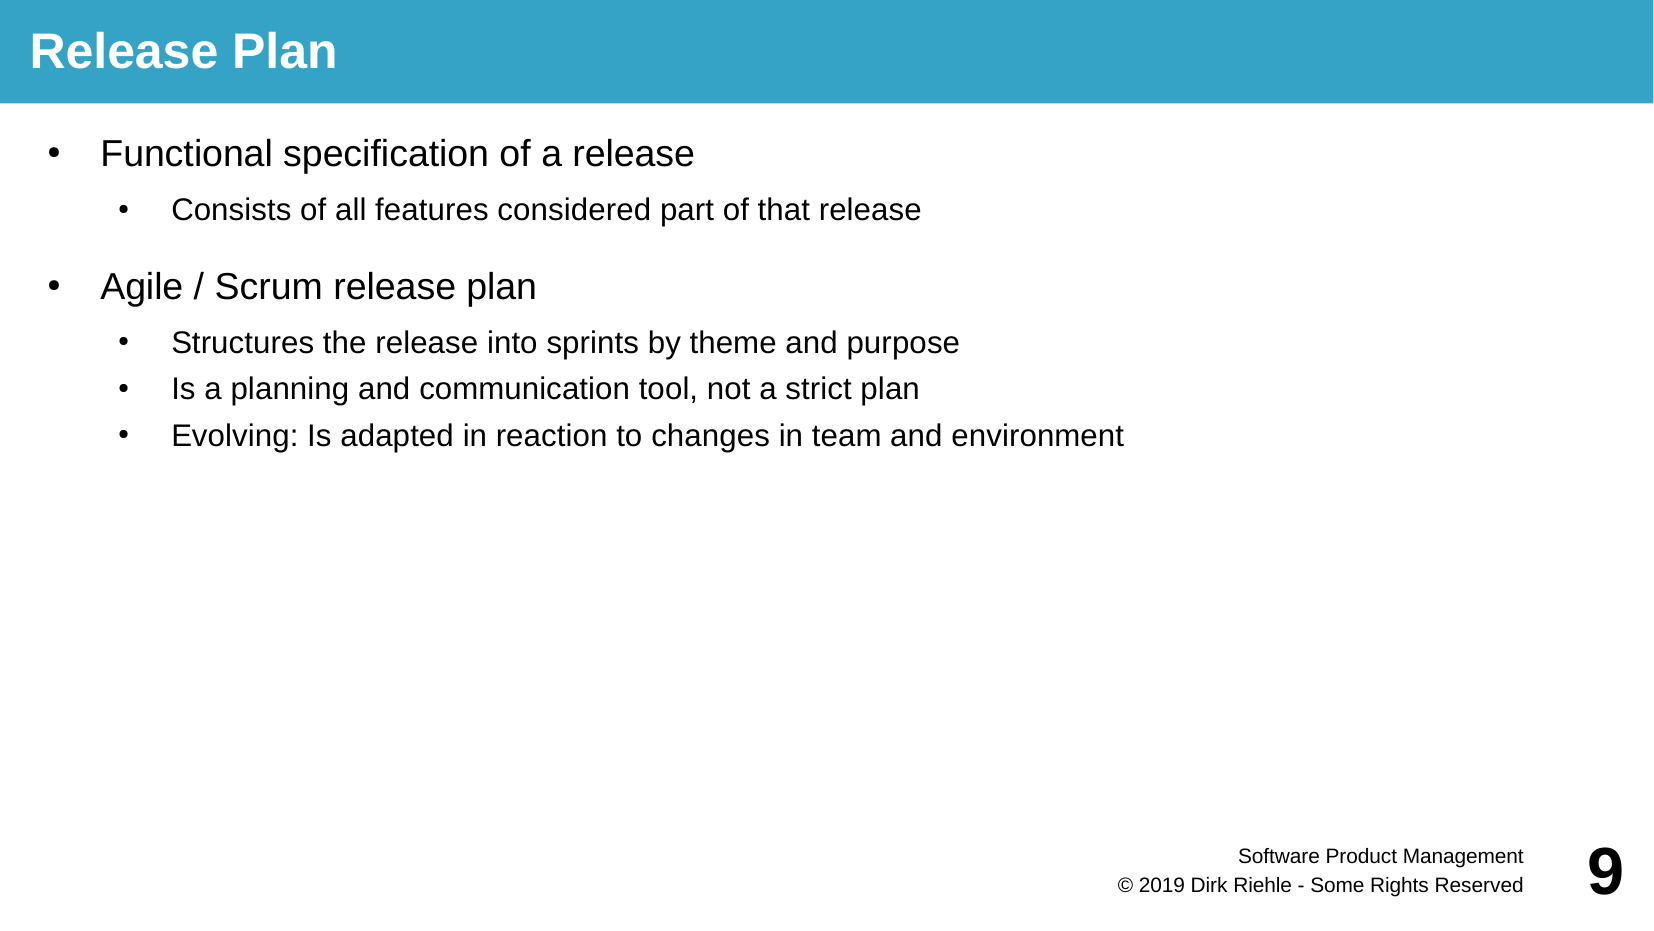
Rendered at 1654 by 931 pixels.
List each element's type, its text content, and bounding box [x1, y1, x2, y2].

list Functional specification of a release Consists of all features considered part of that release Agile / Scrum release plan Structures the release into sprints by theme and purpose Is a planning and communication tool, not a strict plan Evolving: Is adapted in reaction to changes in team and environment [29, 132, 1625, 813]
title Release Plan [0, 0, 1654, 104]
